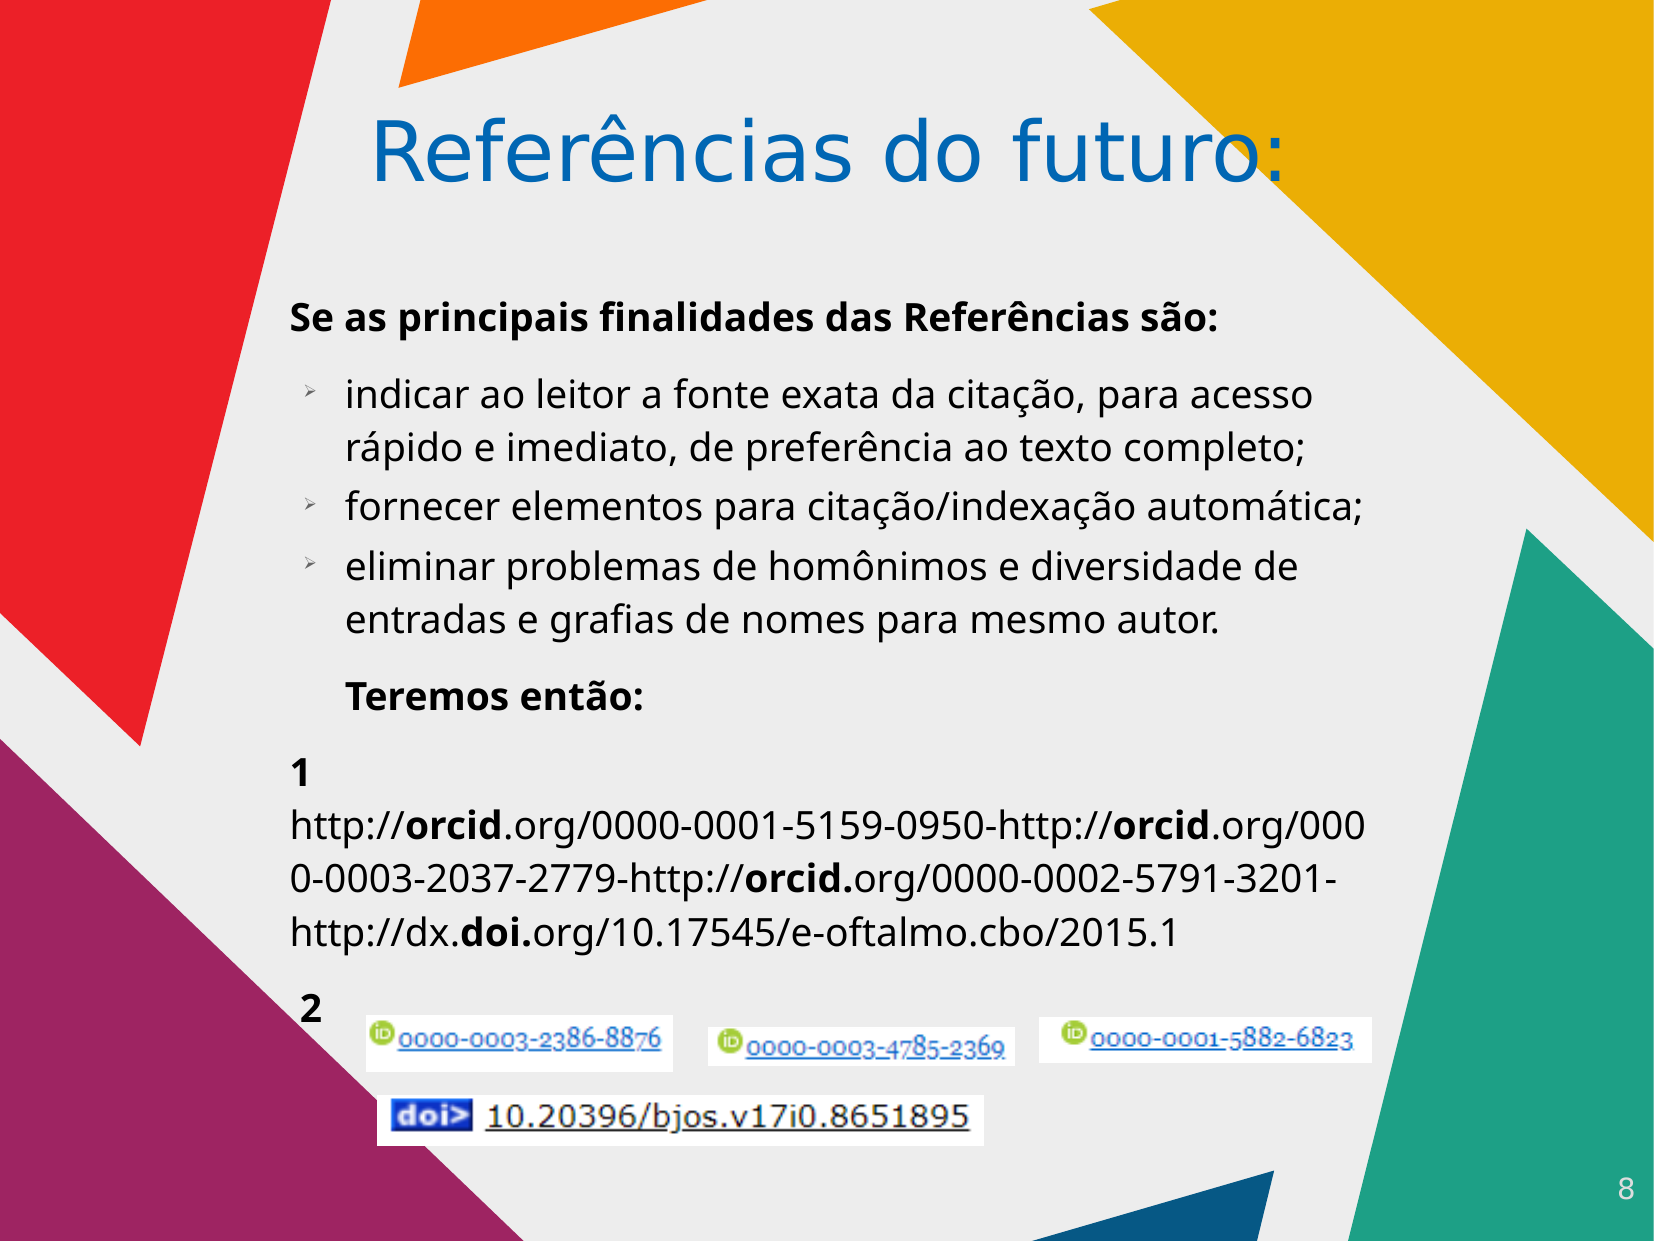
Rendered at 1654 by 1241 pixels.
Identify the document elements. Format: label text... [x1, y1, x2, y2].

title Referências do futuro: [289, 49, 1372, 257]
picture [1039, 1017, 1372, 1063]
picture [366, 1015, 673, 1073]
picture [708, 1027, 1015, 1066]
list Se as principais finalidades das Referências são: indicar ao leitor a fonte exata da citação, para acesso rápido e imediato, de preferência ao texto completo; fornecer elementos para citação/indexação automática; eliminar problemas de homônimos e diversidade de entradas e grafias de nomes para mesmo autor. Teremos então: 1 http://orcid.org/0000-0001-5159-0950-http://orcid.org/0000-0003-2037-2779-http://orcid.org/0000-0002-5791-3201-http://dx.doi.org/10.17545/e-oftalmo.cbo/2015.1 2 [289, 290, 1372, 1090]
picture [377, 1095, 984, 1146]
